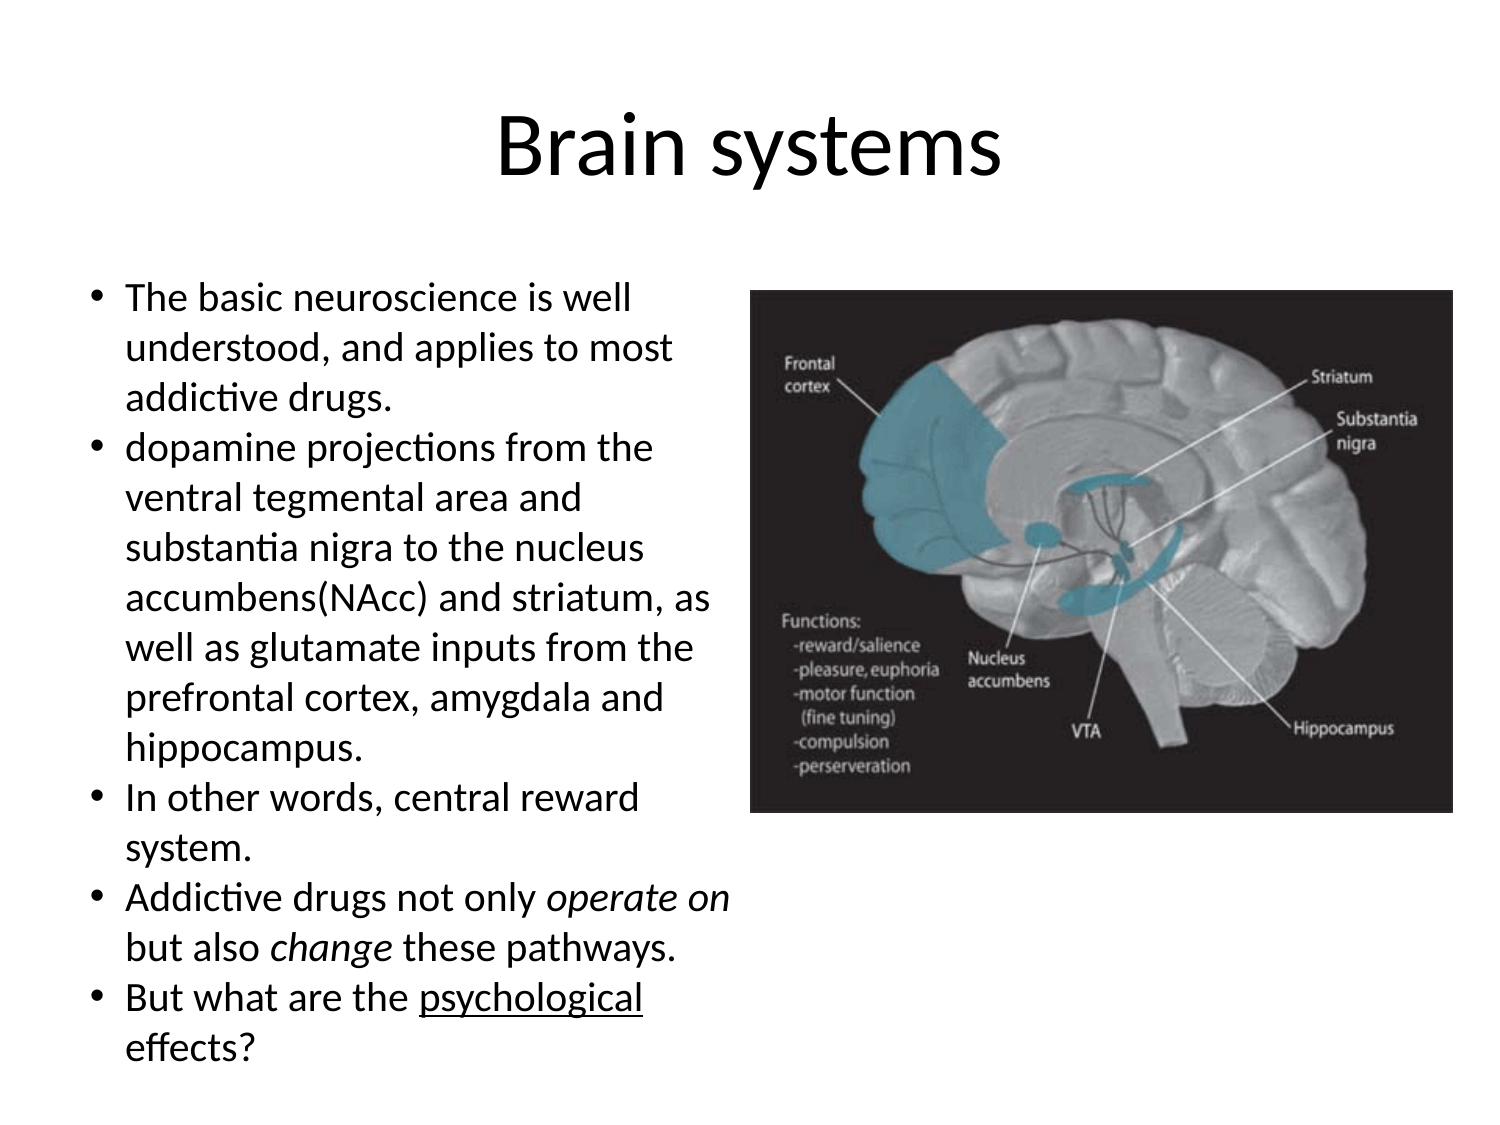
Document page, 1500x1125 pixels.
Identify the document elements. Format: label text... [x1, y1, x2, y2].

picture [750, 290, 1453, 813]
text_box Brain systems [75, 45, 1425, 233]
text_box The basic neuroscience is well understood, and applies to most addictive drugs. dopamine projections from the ventral tegmental area and substantia nigra to the nucleus accumbens(NAcc) and striatum, as well as glutamate inputs from the prefrontal cortex, amygdala and hippocampus. In other words, central reward system. Addictive drugs not only operate on but also change these pathways. But what are the psychological effects? [75, 262, 750, 1005]
